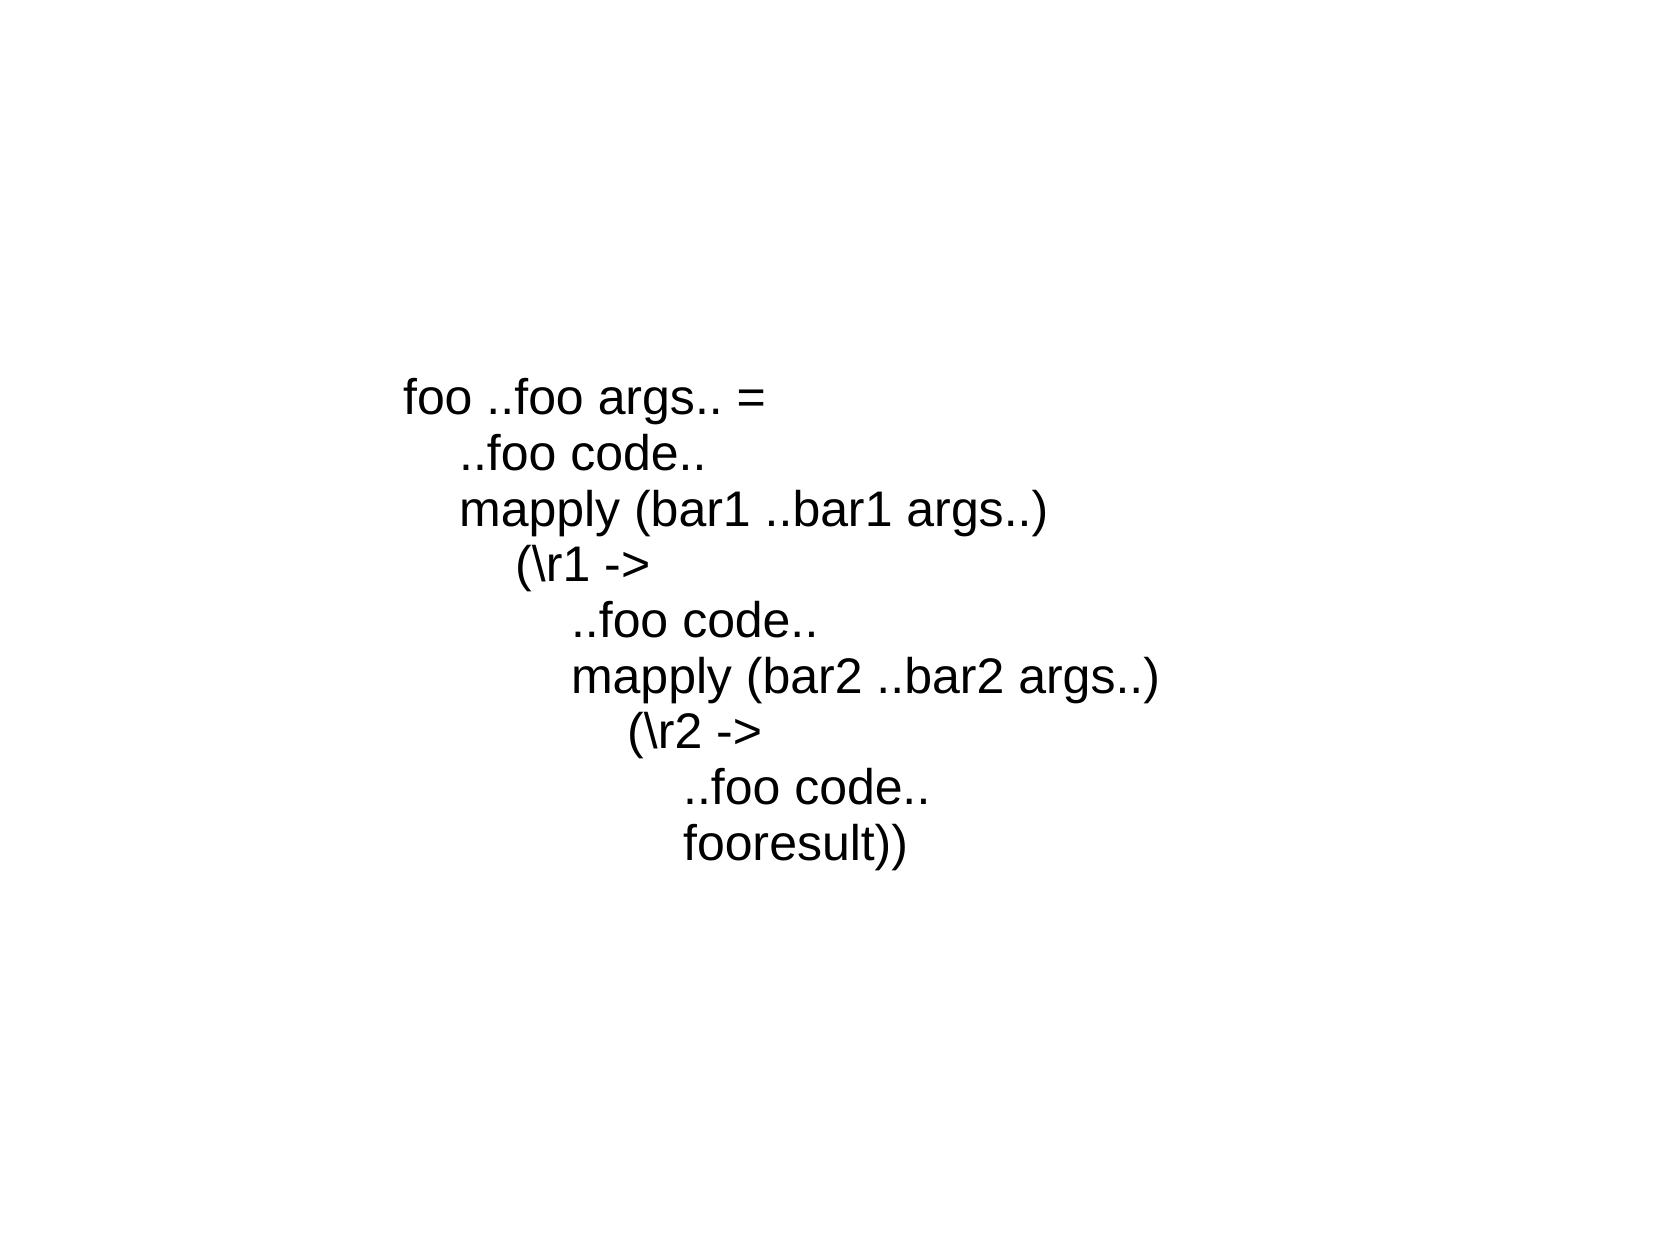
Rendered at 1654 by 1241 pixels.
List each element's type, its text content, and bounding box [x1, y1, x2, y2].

subtitle foo ..foo args.. = ..foo code.. mapply (bar1 ..bar1 args..) (\r1 -> ..foo code.. mapply (bar2 ..bar2 args..) (\r2 -> ..foo code.. fooresult)) [403, 322, 1251, 918]
